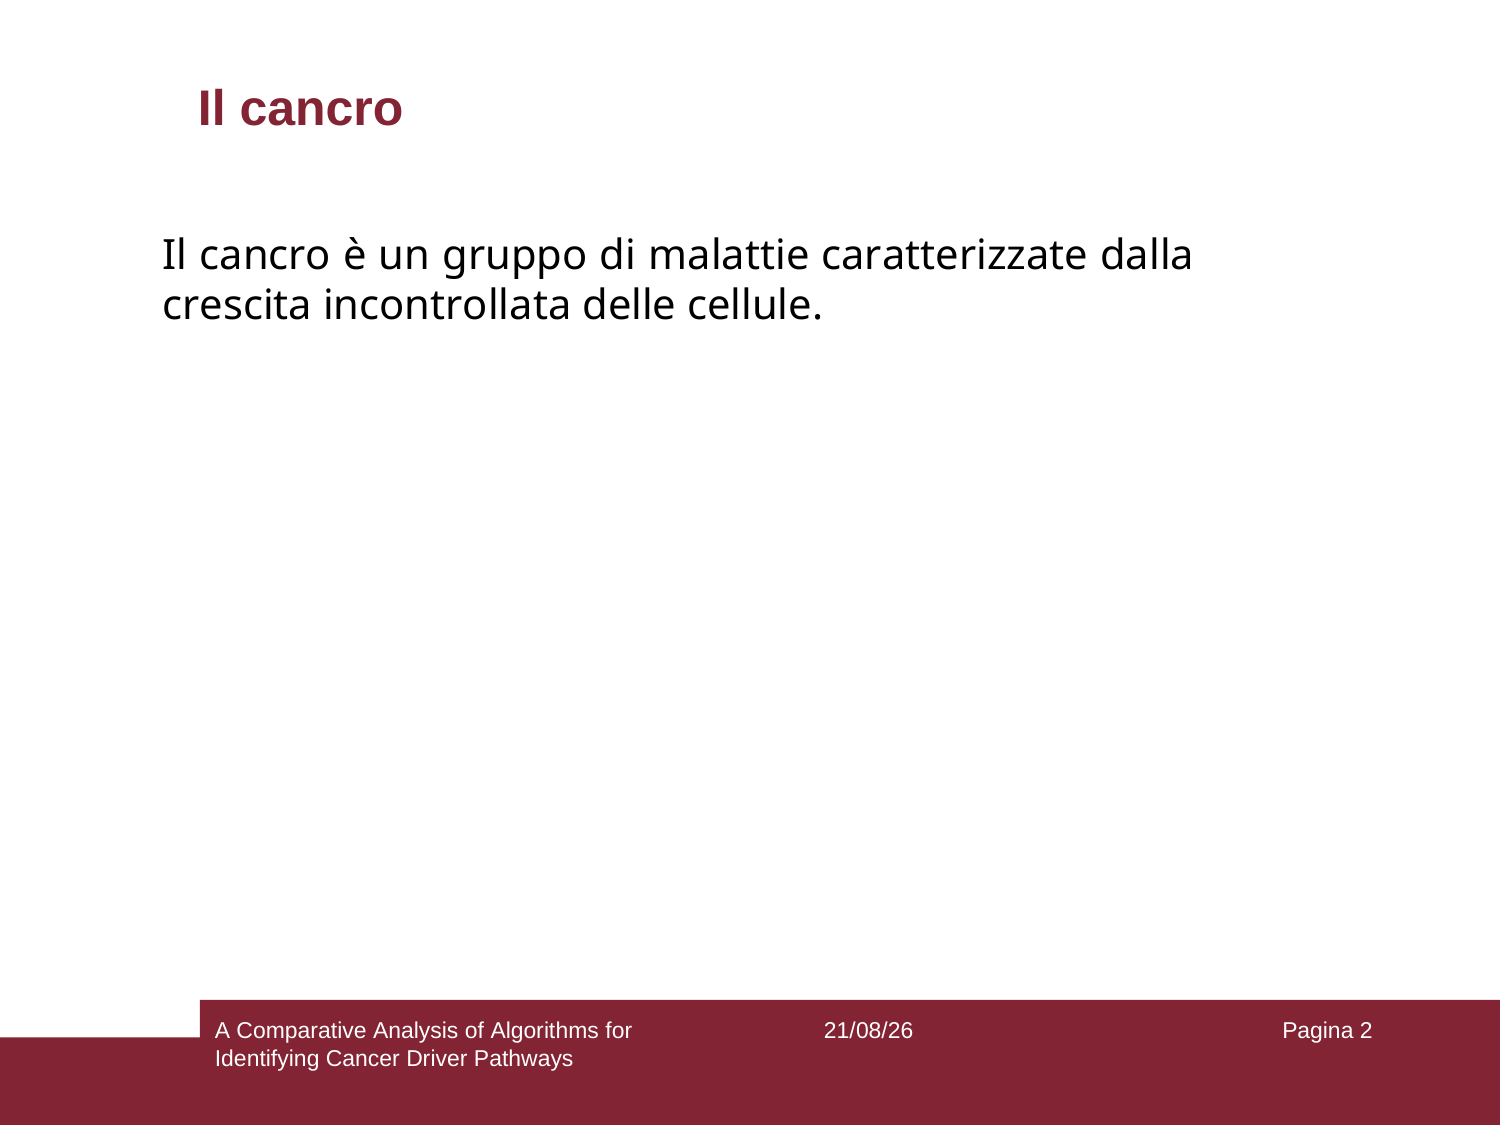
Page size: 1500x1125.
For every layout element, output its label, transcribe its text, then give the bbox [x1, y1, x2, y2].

text_box 22/10/24 [712, 1008, 1026, 1084]
text_box Pagina <number> [1074, 1008, 1388, 1084]
text_box Il cancro è un gruppo di malattie caratterizzate dalla crescita incontrollata delle cellule. [147, 220, 1359, 336]
title Il cancro [183, 67, 1400, 150]
text_box A Comparative Analysis of Algorithms for Identifying Cancer Driver Pathways [199, 1008, 676, 1084]
